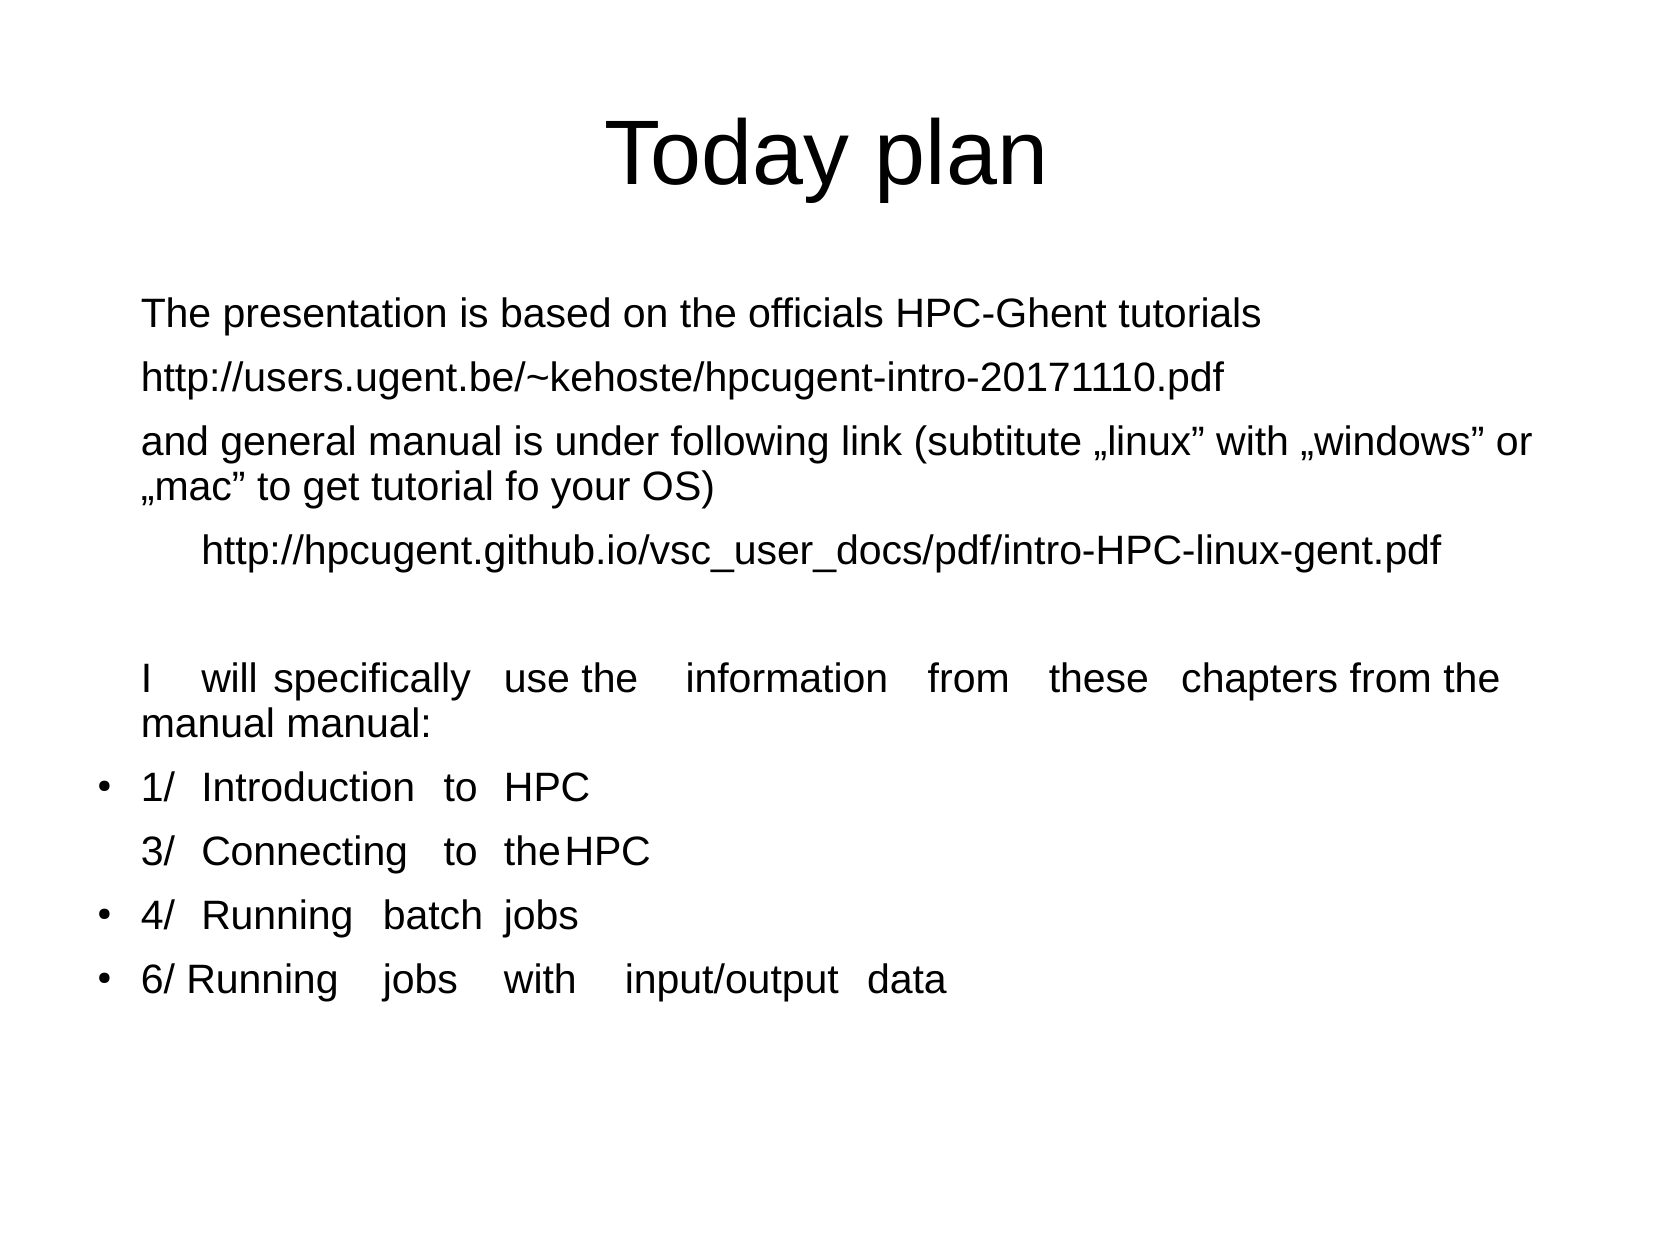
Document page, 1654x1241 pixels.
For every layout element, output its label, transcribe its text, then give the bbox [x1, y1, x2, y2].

list The presentation is based on the officials HPC-Ghent tutorials http://users.ugent.be/~kehoste/hpcugent-intro-20171110.pdf and general manual is under following link (subtitute „linux” with „windows” or „mac” to get tutorial fo your OS) http://hpcugent.github.io/vsc_user_docs/pdf/intro-HPC-linux-gent.pdf I will specifically use the information from these chapters from the manual manual: 1/ Introduction to HPC 3/ Connecting to the HPC 4/ Running batch jobs 6/ Running jobs with input/output data [82, 290, 1571, 1010]
title Today plan [82, 49, 1571, 257]
